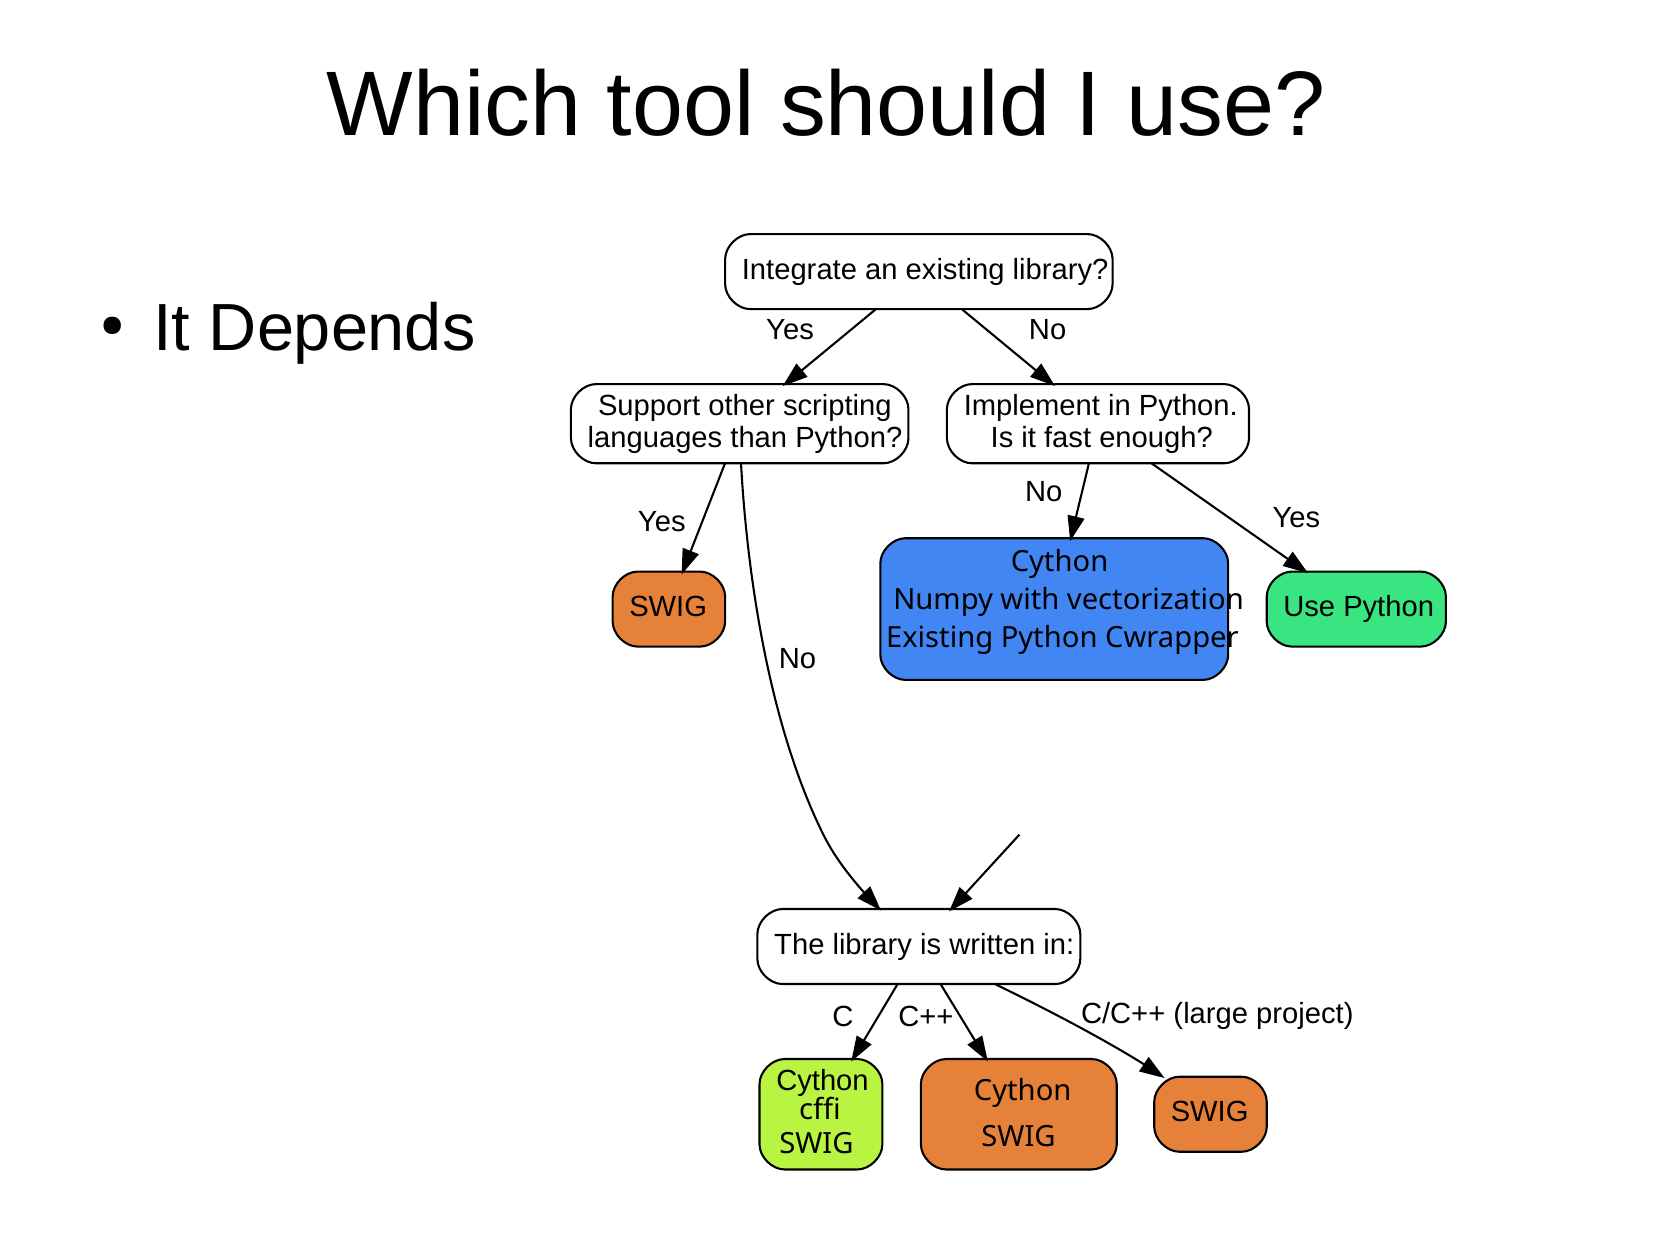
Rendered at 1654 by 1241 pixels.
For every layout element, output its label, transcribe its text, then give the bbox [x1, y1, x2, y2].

title Which tool should I use? [82, 0, 1571, 208]
picture [561, 225, 1456, 1179]
list It Depends [82, 290, 1571, 1186]
